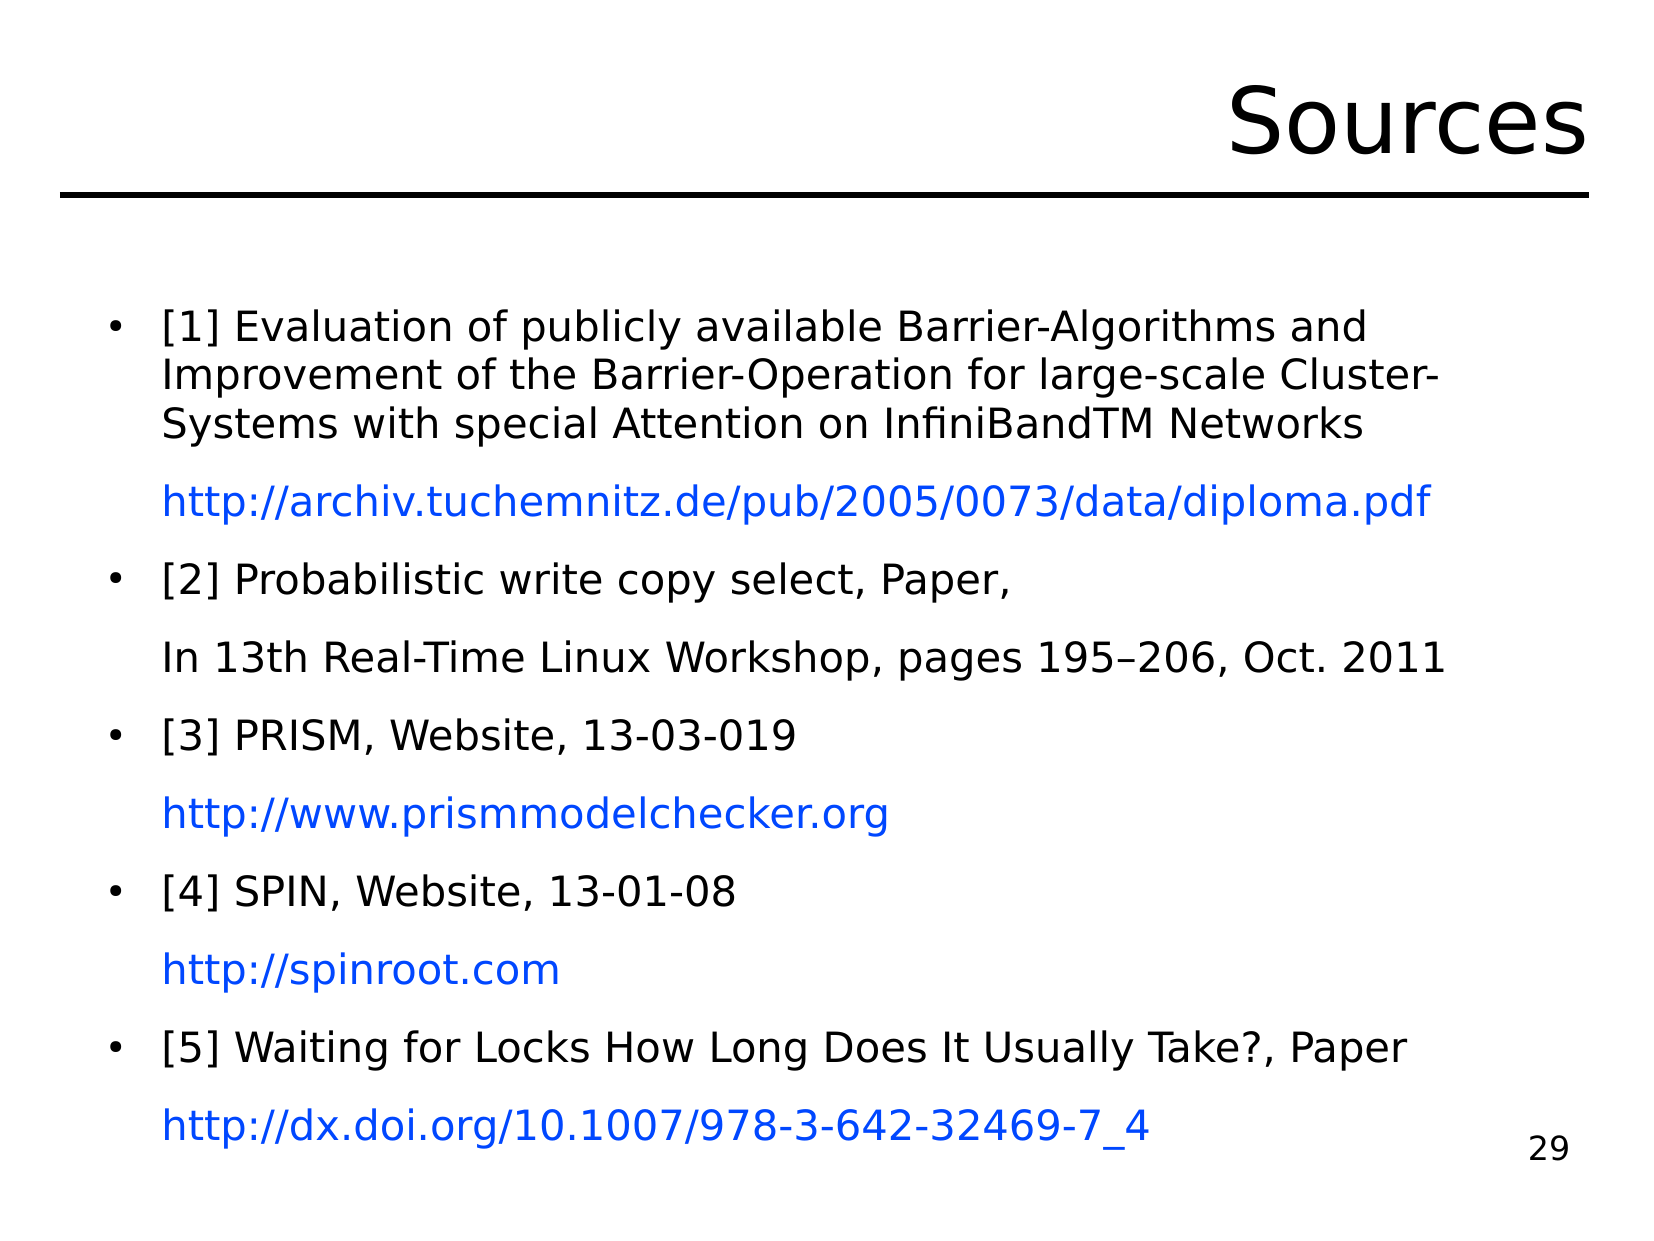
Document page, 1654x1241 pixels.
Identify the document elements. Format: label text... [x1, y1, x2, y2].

list [1] Evaluation of publicly available Barrier-Algorithms and Improvement of the Barrier-Operation for large-scale Cluster-Systems with special Attention on InfiniBandTM Networks http://archiv.tuchemnitz.de/pub/2005/0073/data/diploma.pdf [2] Probabilistic write copy select, Paper, In 13th Real-Time Linux Workshop, pages 195–206, Oct. 2011 [3] PRISM, Website, 13-03-019 http://www.prismmodelchecker.org [4] SPIN, Website, 13-01-08 http://spinroot.com [5] Waiting for Locks How Long Does It Usually Take?, Paper http://dx.doi.org/10.1007/978-3-642-32469-7_4 [90, 302, 1579, 1150]
title Sources [101, 17, 1590, 226]
